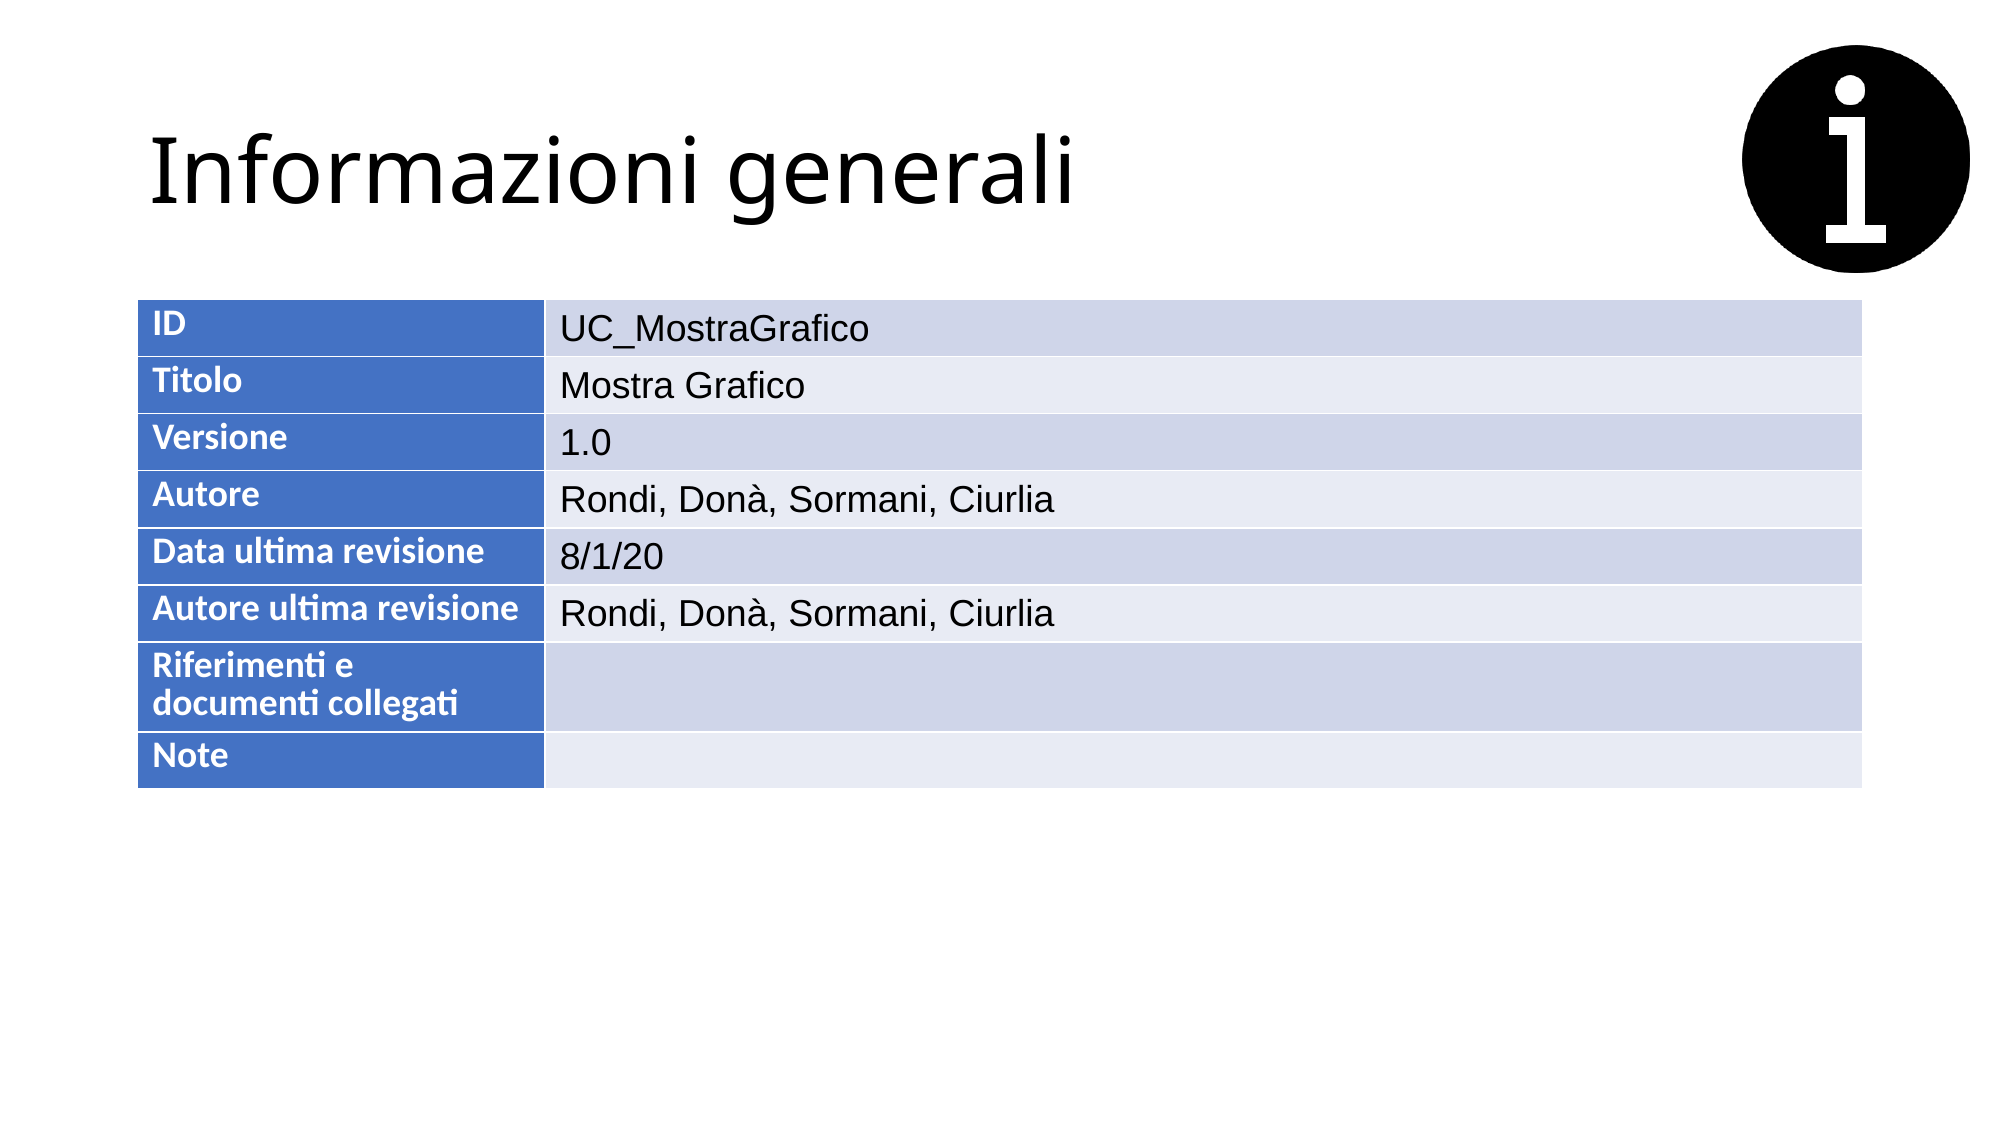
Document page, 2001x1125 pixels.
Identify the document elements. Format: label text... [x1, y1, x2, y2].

table_cell Autore ultima revisione [138, 586, 544, 641]
table_cell [546, 733, 1862, 788]
title Informazioni generali [134, 64, 1712, 283]
table_cell Note [138, 733, 544, 788]
table_header UC_MostraGrafico [546, 300, 1862, 356]
table_cell 8/1/20 [546, 529, 1862, 584]
table_cell Autore [138, 471, 544, 527]
table_cell Titolo [138, 357, 544, 413]
table_cell 1.0 [546, 414, 1862, 470]
table_cell Rondi, Donà, Sormani, Ciurlia [546, 471, 1862, 527]
table_cell Versione [138, 414, 544, 470]
table_cell Mostra Grafico [546, 357, 1862, 413]
table_cell [546, 643, 1862, 731]
picture [1712, 15, 2000, 303]
table_cell Rondi, Donà, Sormani, Ciurlia [546, 586, 1862, 641]
table_header ID [138, 300, 544, 356]
table_cell Riferimenti e documenti collegati [138, 643, 544, 731]
table_cell Data ultima revisione [138, 529, 544, 584]
